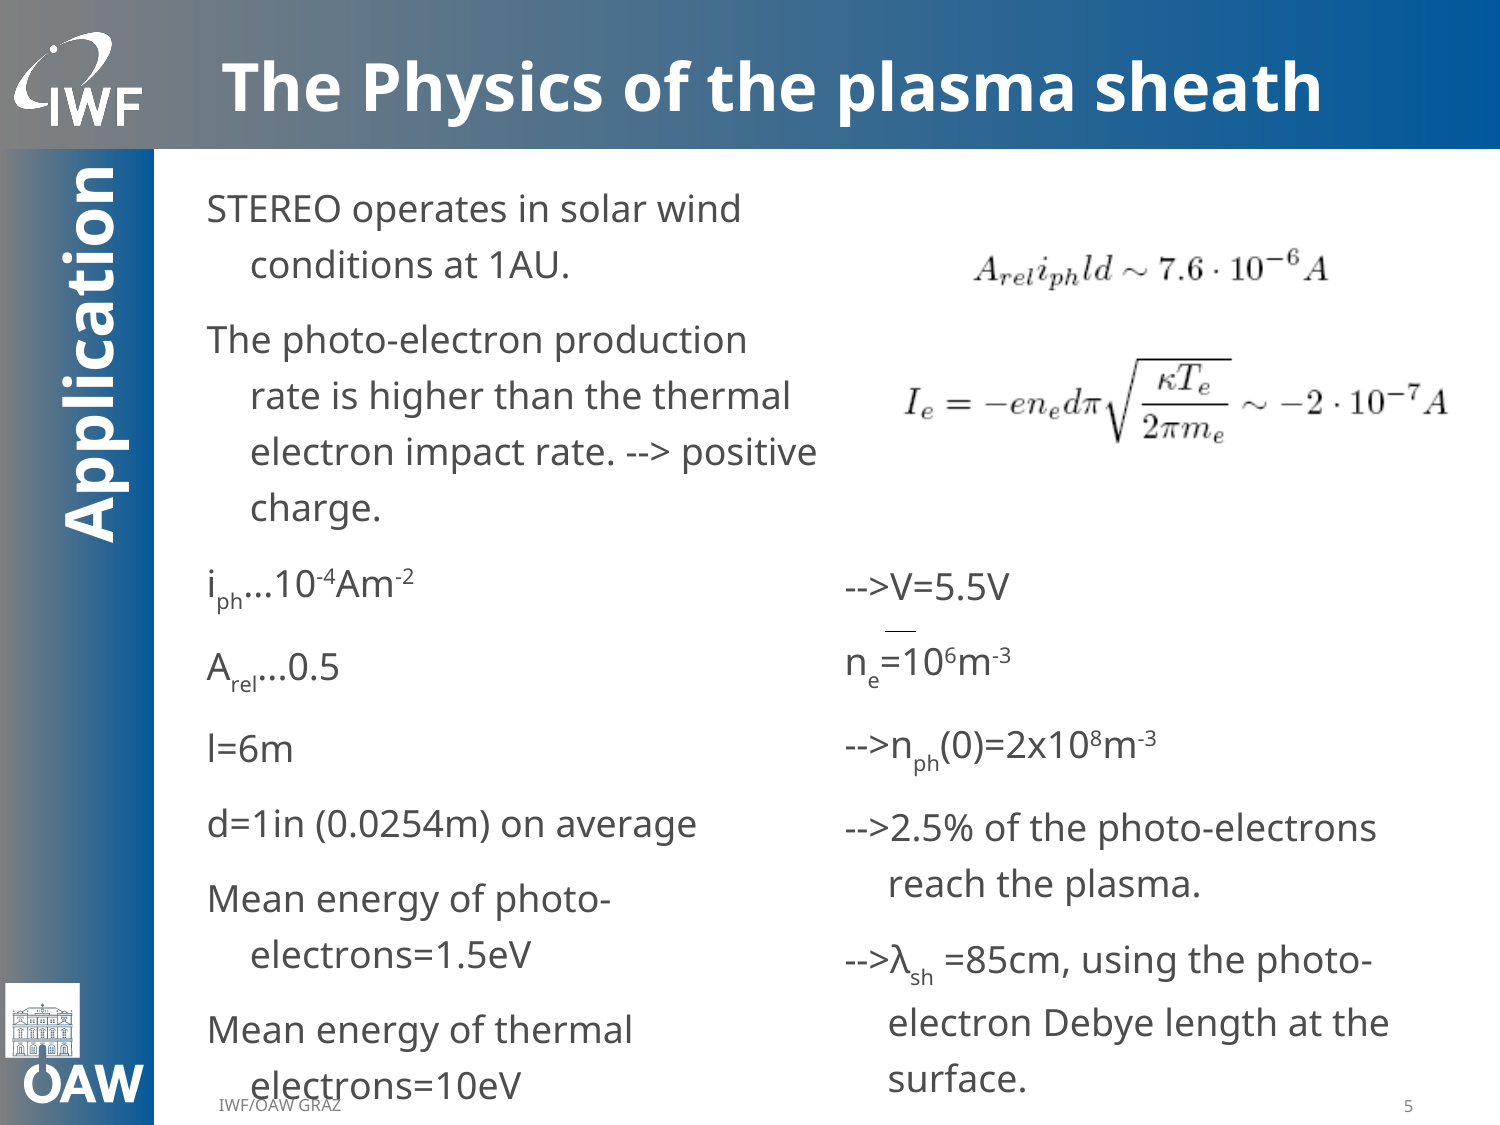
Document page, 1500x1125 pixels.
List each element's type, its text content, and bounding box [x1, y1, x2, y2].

picture [8, 32, 154, 132]
text_box Application [29, 148, 154, 959]
picture [5, 983, 154, 1105]
list -->V=5.5V ne=106m-3 -->nph(0)=2x108m-3 -->2.5% of the photo-electrons reach the plasma. -->λsh =85cm, using the photo-electron Debye length at the surface. [844, 555, 1465, 1058]
list [850, 177, 1471, 1075]
list STEREO operates in solar wind conditions at 1AU. The photo-electron production rate is higher than the thermal electron impact rate. --> positive charge. iph...10-4Am-2 Arel...0.5 l=6m d=1in (0.0254m) on average Mean energy of photo-electrons=1.5eV Mean energy of thermal electrons=10eV [206, 177, 827, 1075]
title The Physics of the plasma sheath [206, 31, 1459, 149]
